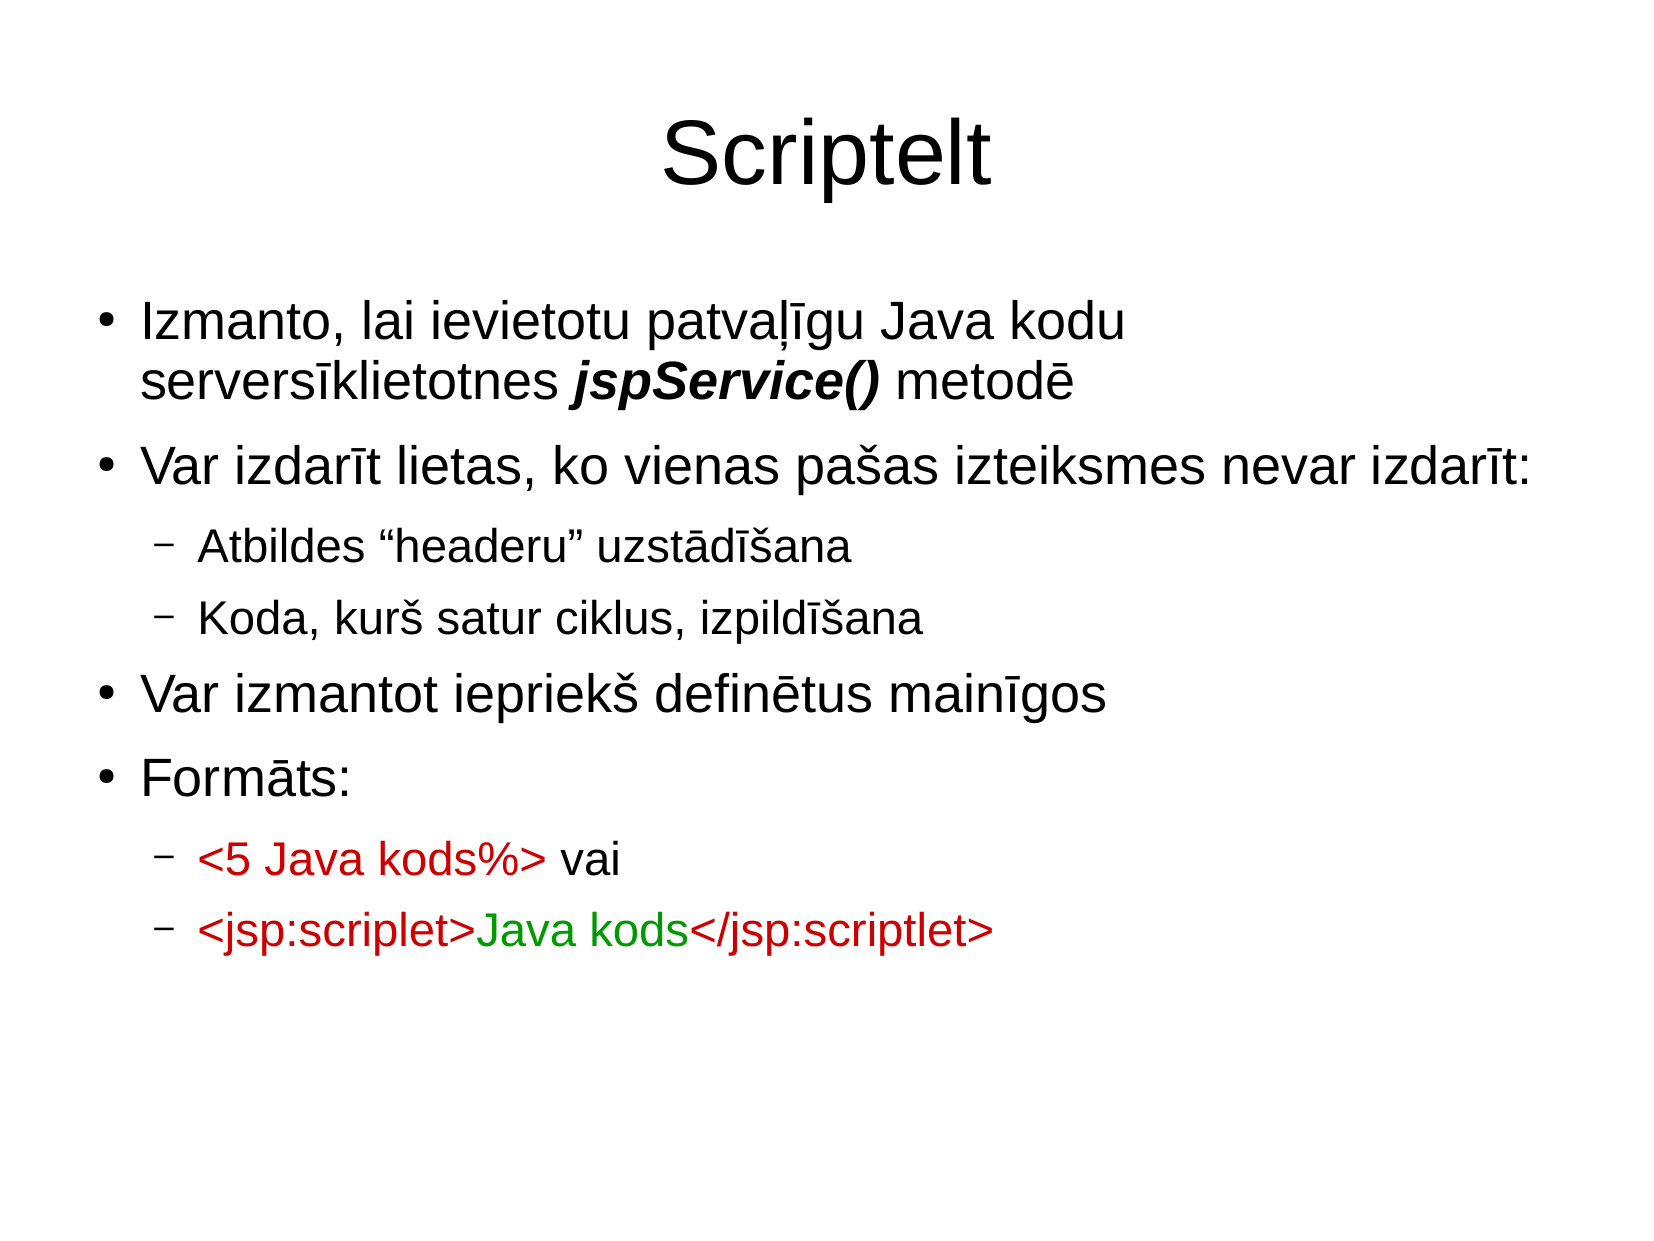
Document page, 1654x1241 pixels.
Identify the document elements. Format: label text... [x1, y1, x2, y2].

list Izmanto, lai ievietotu patvaļīgu Java kodu serversīklietotnes jspService() metodē Var izdarīt lietas, ko vienas pašas izteiksmes nevar izdarīt: Atbildes “headeru” uzstādīšana Koda, kurš satur ciklus, izpildīšana Var izmantot iepriekš definētus mainīgos Formāts: <5 Java kods%> vai <jsp:scriplet>Java kods</jsp:scriptlet> [82, 290, 1538, 1010]
title Scriptelt [82, 49, 1571, 257]
